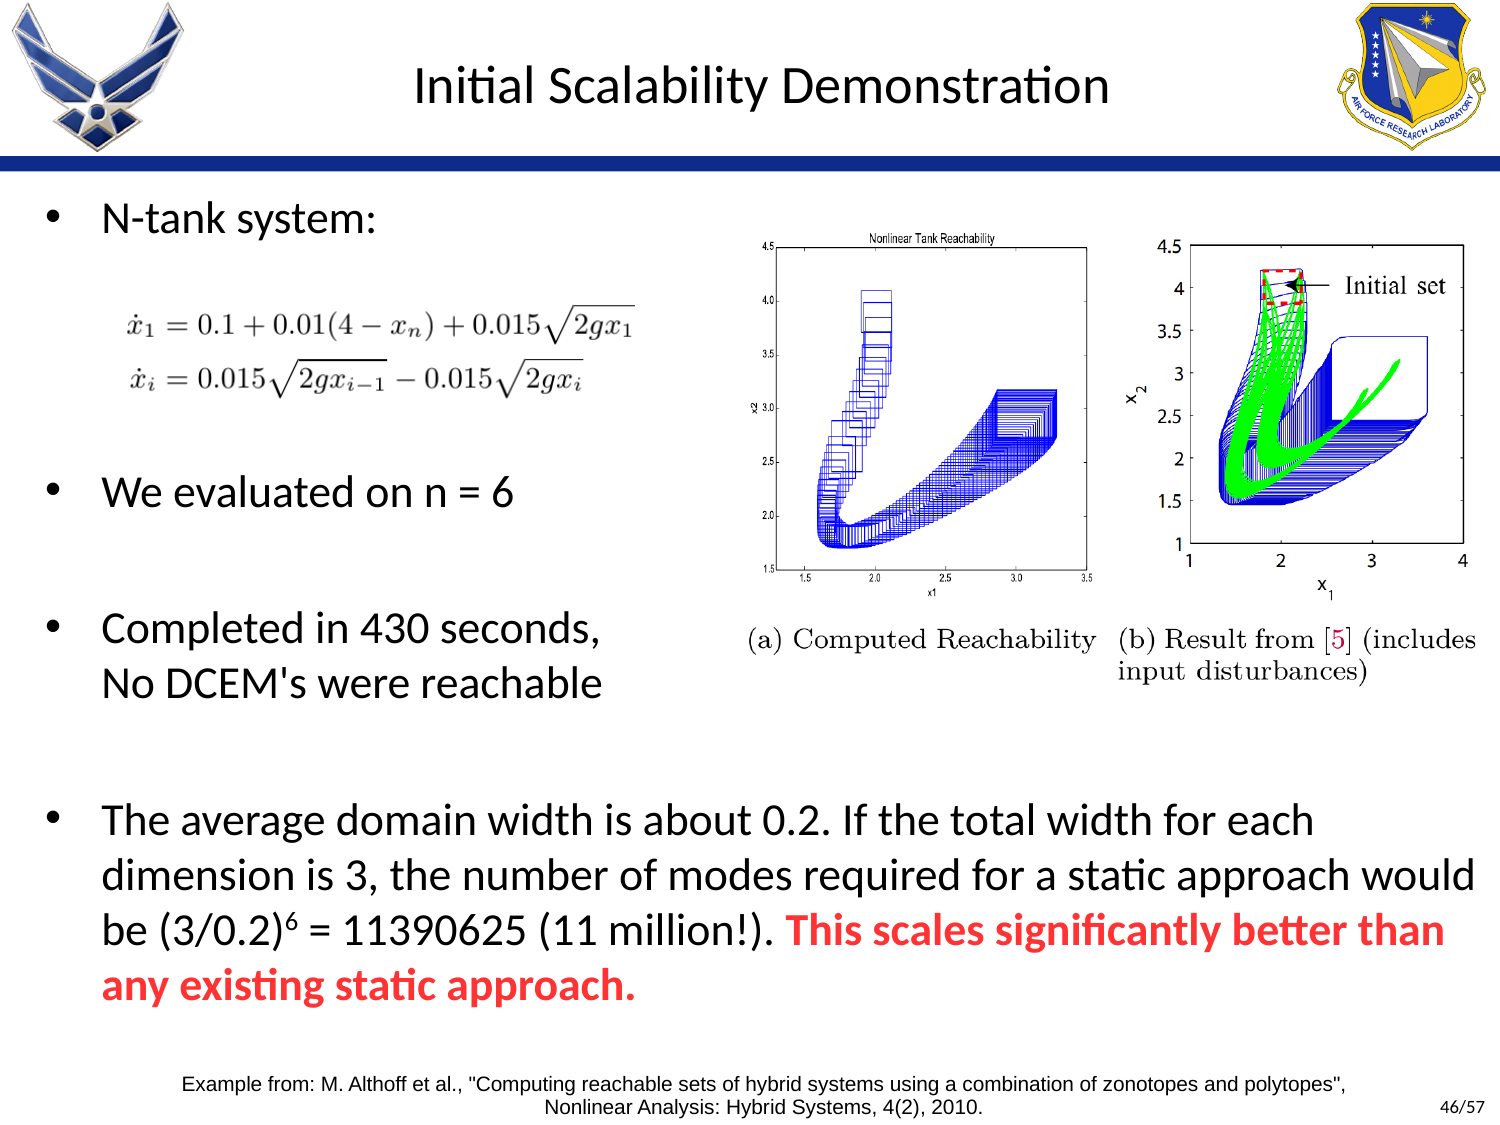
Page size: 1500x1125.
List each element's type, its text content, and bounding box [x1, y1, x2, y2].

picture [2, 0, 87, 156]
picture [111, 291, 642, 412]
picture [1438, 3, 1486, 151]
text_box Example from: M. Althoff et al., "Computing reachable sets of hybrid systems using a combination of zonotopes and polytopes", Nonlinear Analysis: Hybrid Systems, 4(2), 2010. [0, 1065, 1500, 1125]
picture [746, 230, 1486, 700]
title Initial Scalability Demonstration [87, 0, 1438, 176]
list N-tank system: We evaluated on n = 6 Completed in 430 seconds, No DCEM's were reachable The average domain width is about 0.2. If the total width for each dimension is 3, the number of modes required for a static approach would be (3/0.2)6 = 11390625 (11 million!). This scales significantly better than any existing static approach. [30, 180, 1500, 961]
